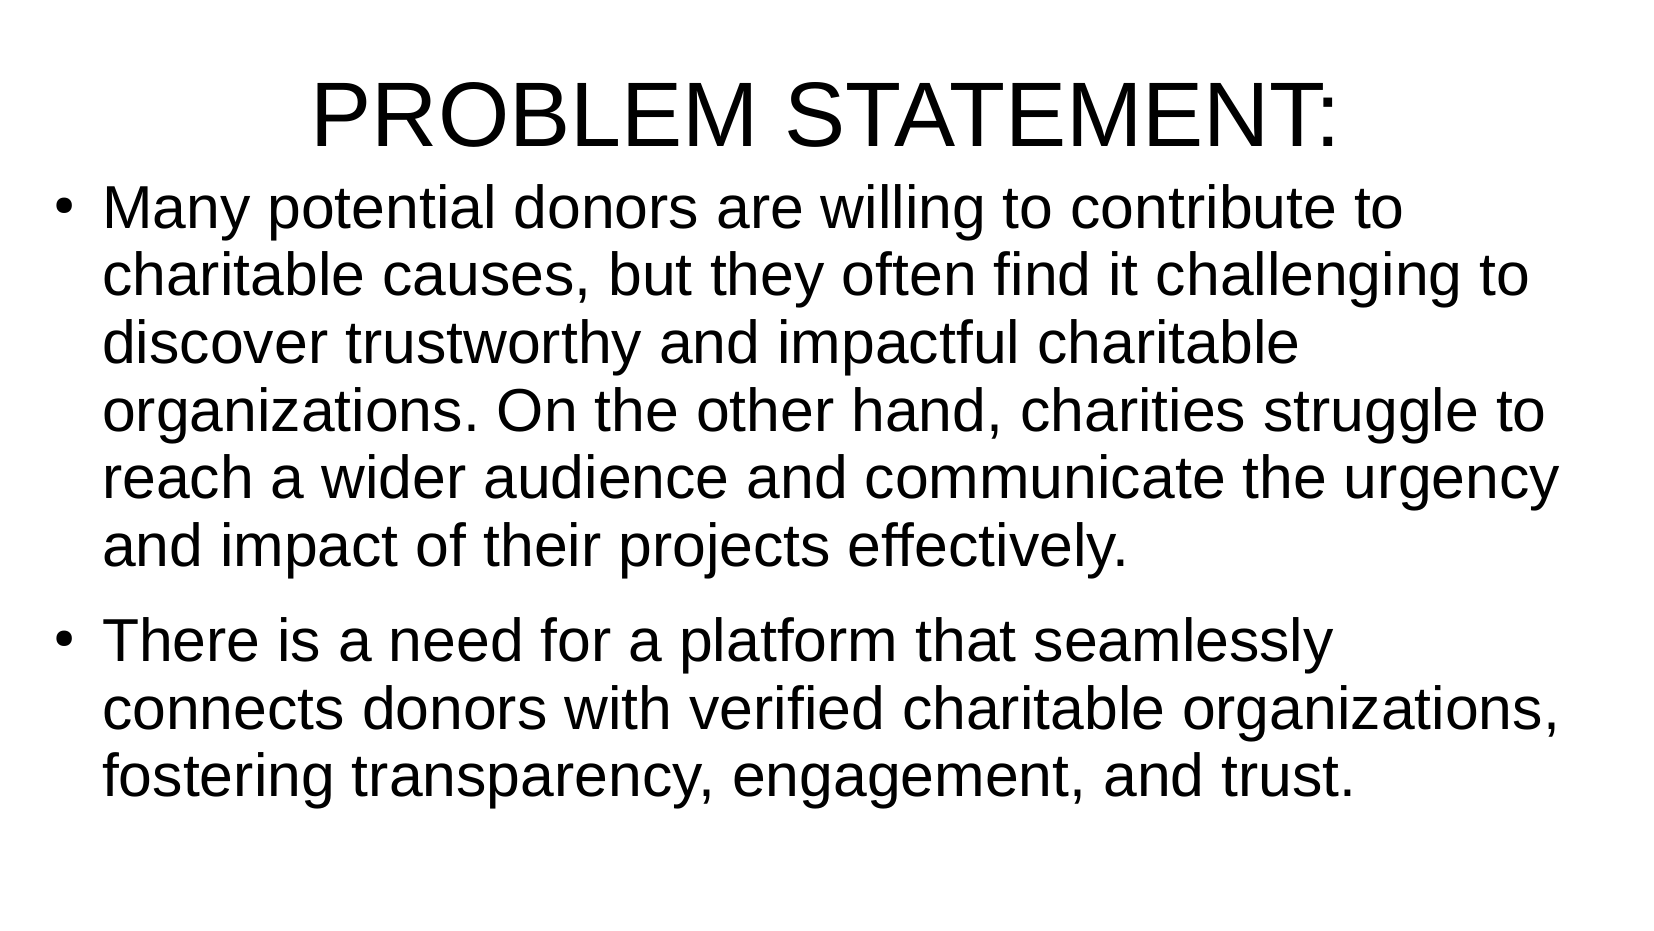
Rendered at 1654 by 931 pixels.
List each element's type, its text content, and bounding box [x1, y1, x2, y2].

list Many potential donors are willing to contribute to charitable causes, but they often find it challenging to discover trustworthy and impactful charitable organizations. On the other hand, charities struggle to reach a wider audience and communicate the urgency and impact of their projects effectively. There is a need for a platform that seamlessly connects donors with verified charitable organizations, fostering transparency, engagement, and trust. [37, 173, 1576, 863]
title PROBLEM STATEMENT: [82, 37, 1571, 173]
